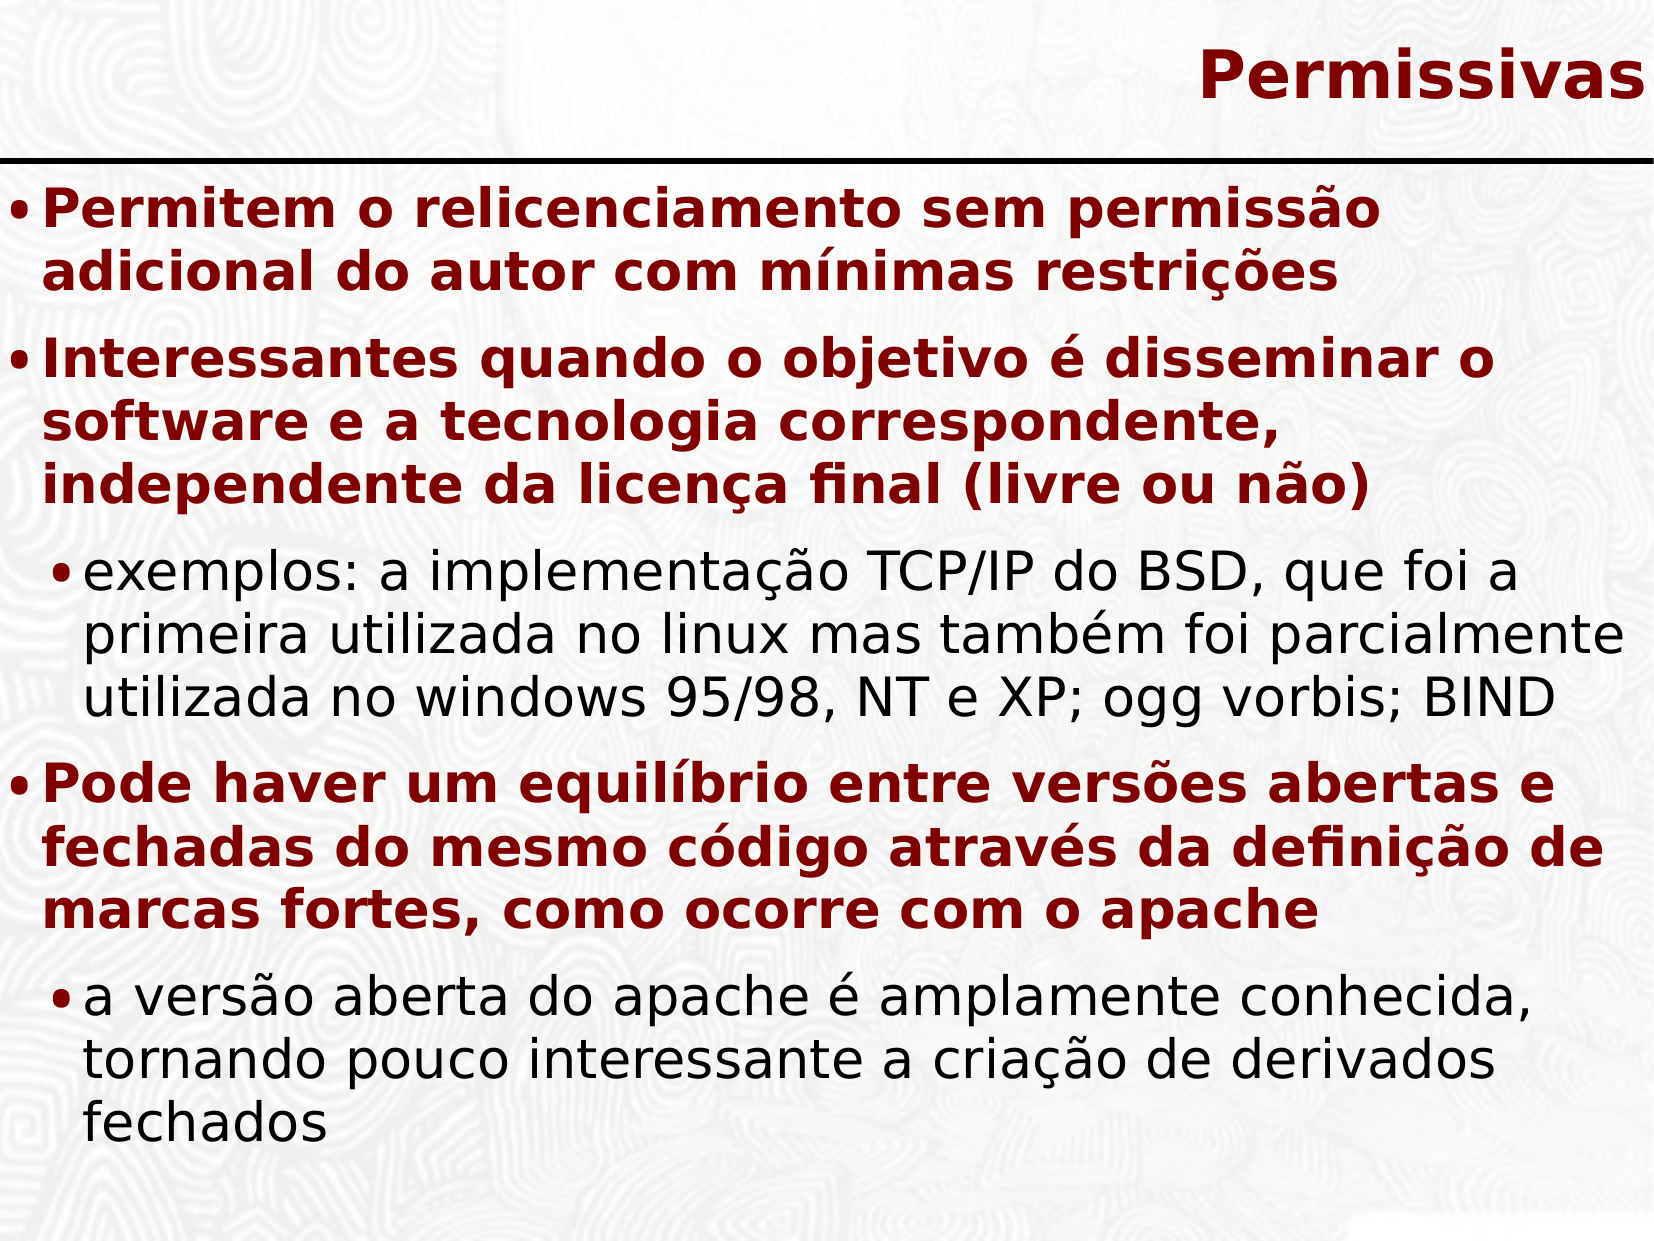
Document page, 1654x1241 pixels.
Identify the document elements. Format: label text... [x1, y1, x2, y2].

picture [0, 0, 1654, 158]
title Permissivas [602, 0, 1648, 153]
picture [0, 164, 1654, 1241]
list Permitem o relicenciamento sem permissão adicional do autor com mínimas restrições Interessantes quando o objetivo é disseminar o software e a tecnologia correspondente, independente da licença final (livre ou não) exemplos: a implementação TCP/IP do BSD, que foi a primeira utilizada no linux mas também foi parcialmente utilizada no windows 95/98, NT e XP; ogg vorbis; BIND Pode haver um equilíbrio entre versões abertas e fechadas do mesmo código através da definição de marcas fortes, como ocorre com o apache a versão aberta do apache é amplamente conhecida, tornando pouco interessante a criação de derivados fechados [5, 177, 1654, 1229]
